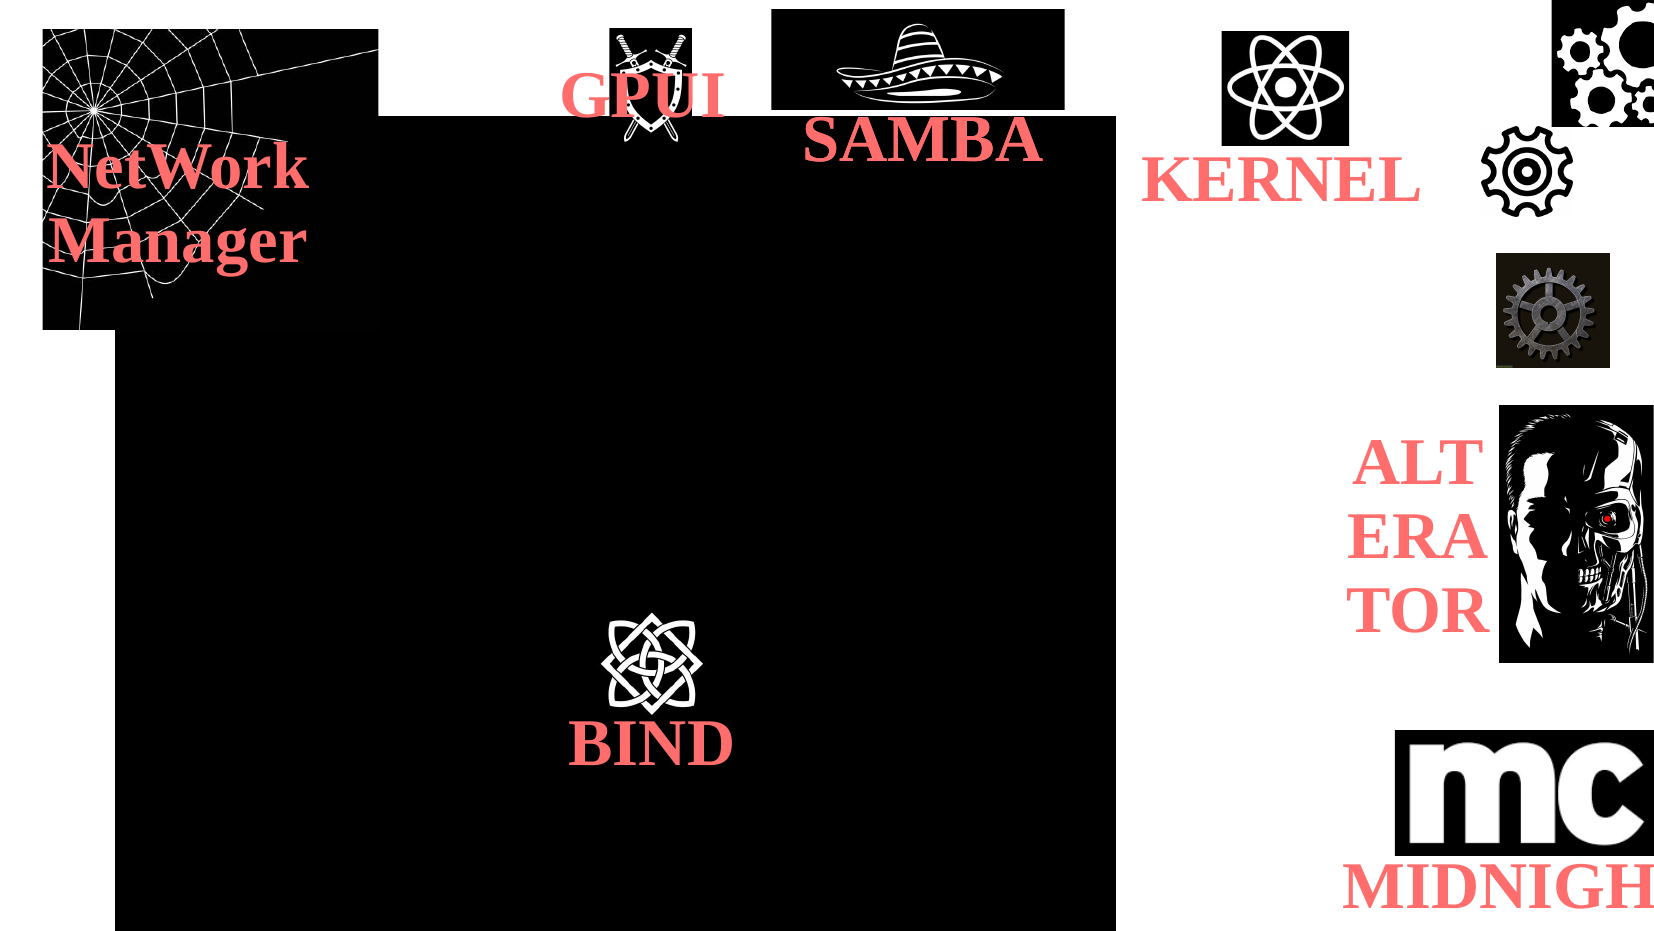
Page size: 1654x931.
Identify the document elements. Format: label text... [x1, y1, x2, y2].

picture [609, 28, 692, 58]
text_box MIDNIGHT COMMANDER [1280, 841, 1654, 931]
text_box BIND [543, 705, 761, 781]
text_box KERNEL [1140, 105, 1424, 254]
picture [771, 9, 1065, 64]
picture [1499, 405, 1654, 663]
text_box [115, 116, 1116, 931]
text_box ALT ERA TOR [1331, 424, 1499, 648]
picture [1481, 0, 1654, 217]
picture [1394, 730, 1654, 856]
picture [1496, 253, 1610, 368]
picture [597, 609, 706, 718]
text_box SAMBA [781, 64, 1065, 213]
picture [609, 133, 692, 143]
picture [1221, 31, 1350, 146]
text_box GPUI [501, 58, 785, 133]
picture [42, 29, 379, 330]
text_box NetWork Manager [36, 129, 320, 278]
